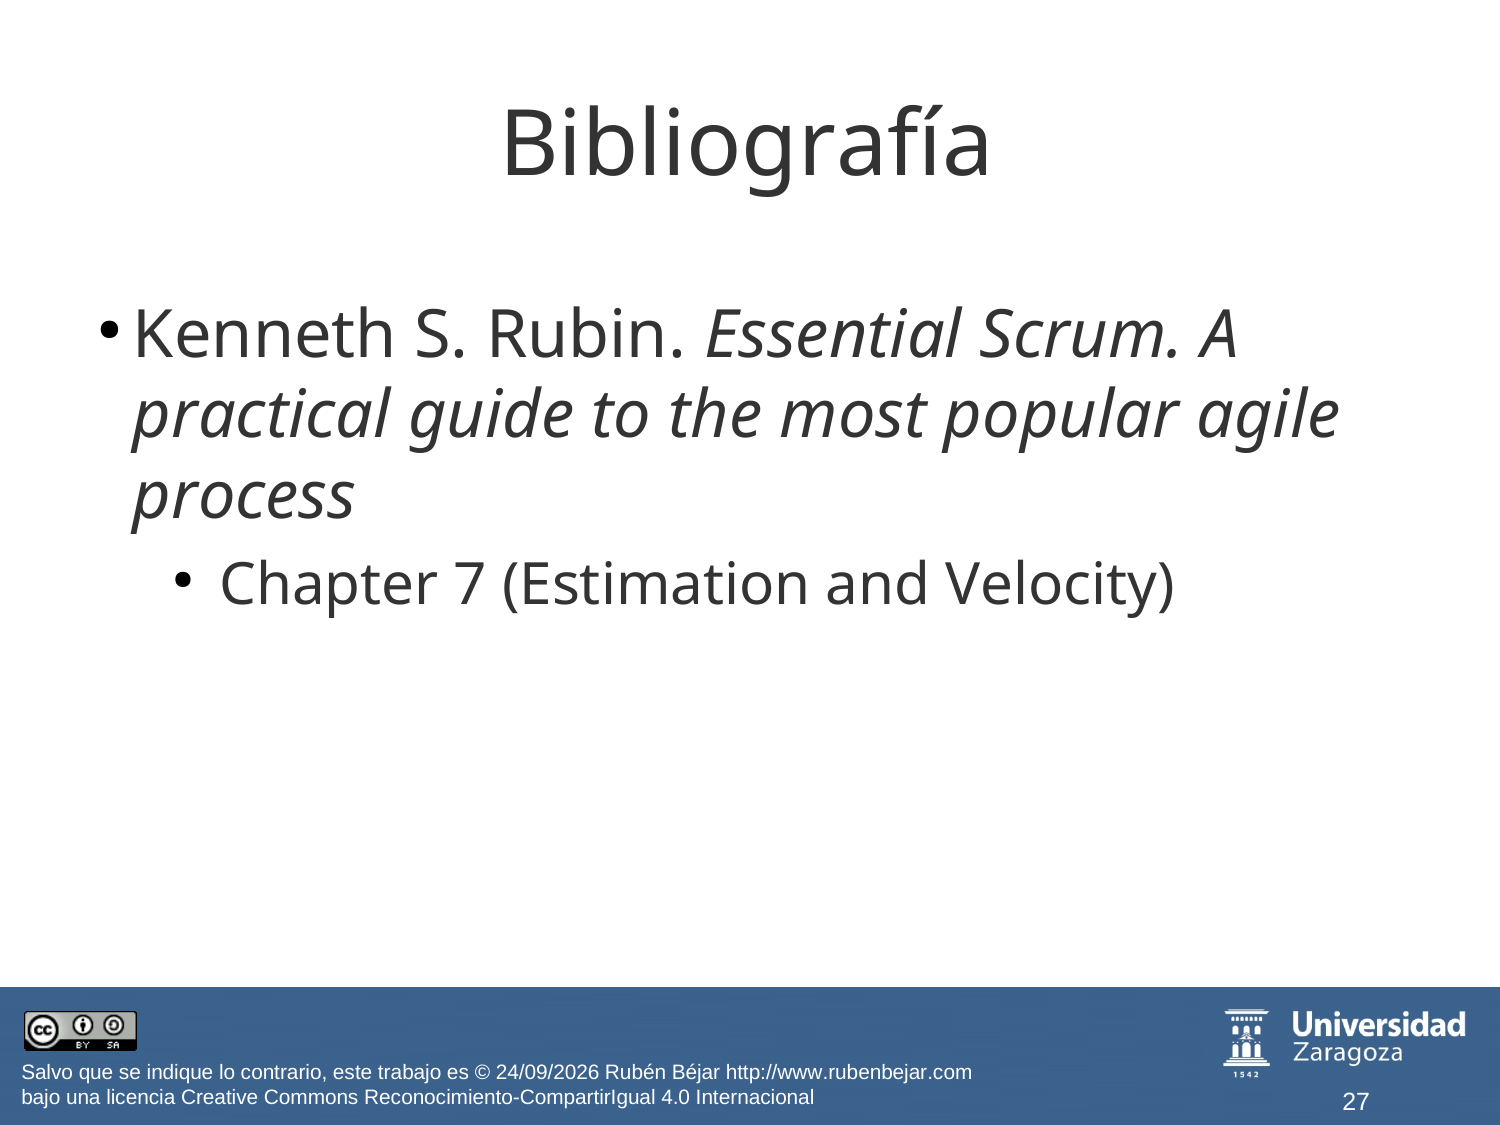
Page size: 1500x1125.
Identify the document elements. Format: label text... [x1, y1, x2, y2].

list Kenneth S. Rubin. Essential Scrum. A practical guide to the most popular agile process Chapter 7 (Estimation and Velocity) [82, 283, 1418, 957]
title Bibliografía [74, 21, 1420, 257]
picture [0, 987, 1500, 1125]
